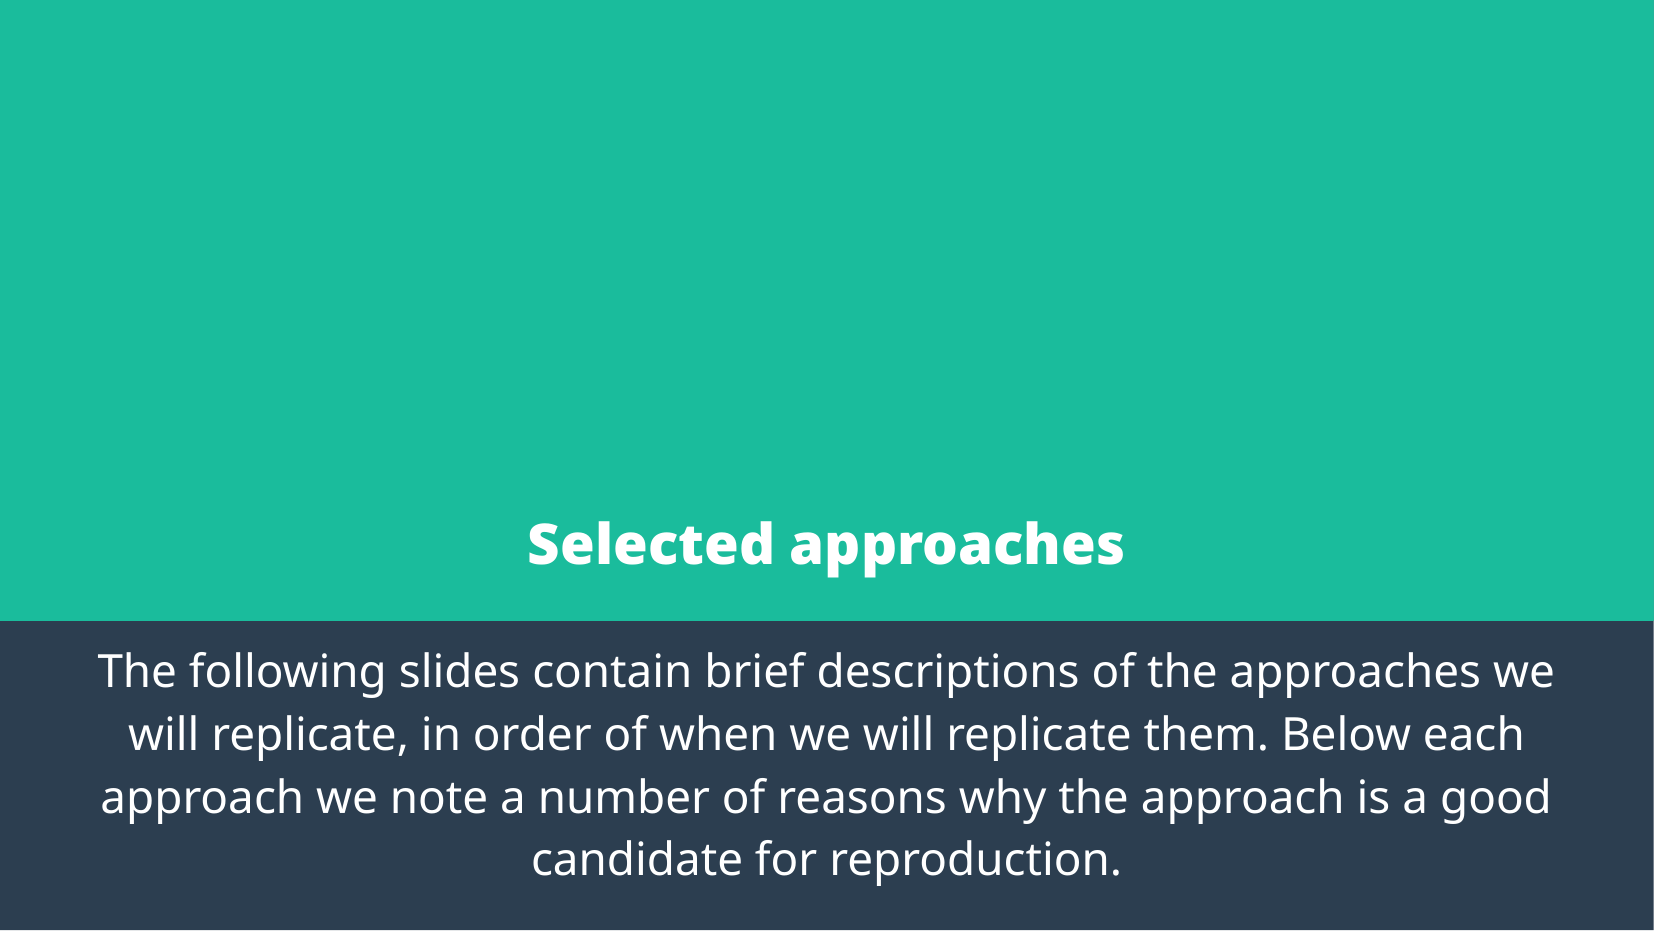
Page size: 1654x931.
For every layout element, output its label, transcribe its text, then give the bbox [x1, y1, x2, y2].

title Selected approaches [59, 465, 1595, 583]
subtitle The following slides contain brief descriptions of the approaches we will replicate, in order of when we will replicate them. Below each approach we note a number of reasons why the approach is a good candidate for reproduction. [59, 642, 1595, 886]
